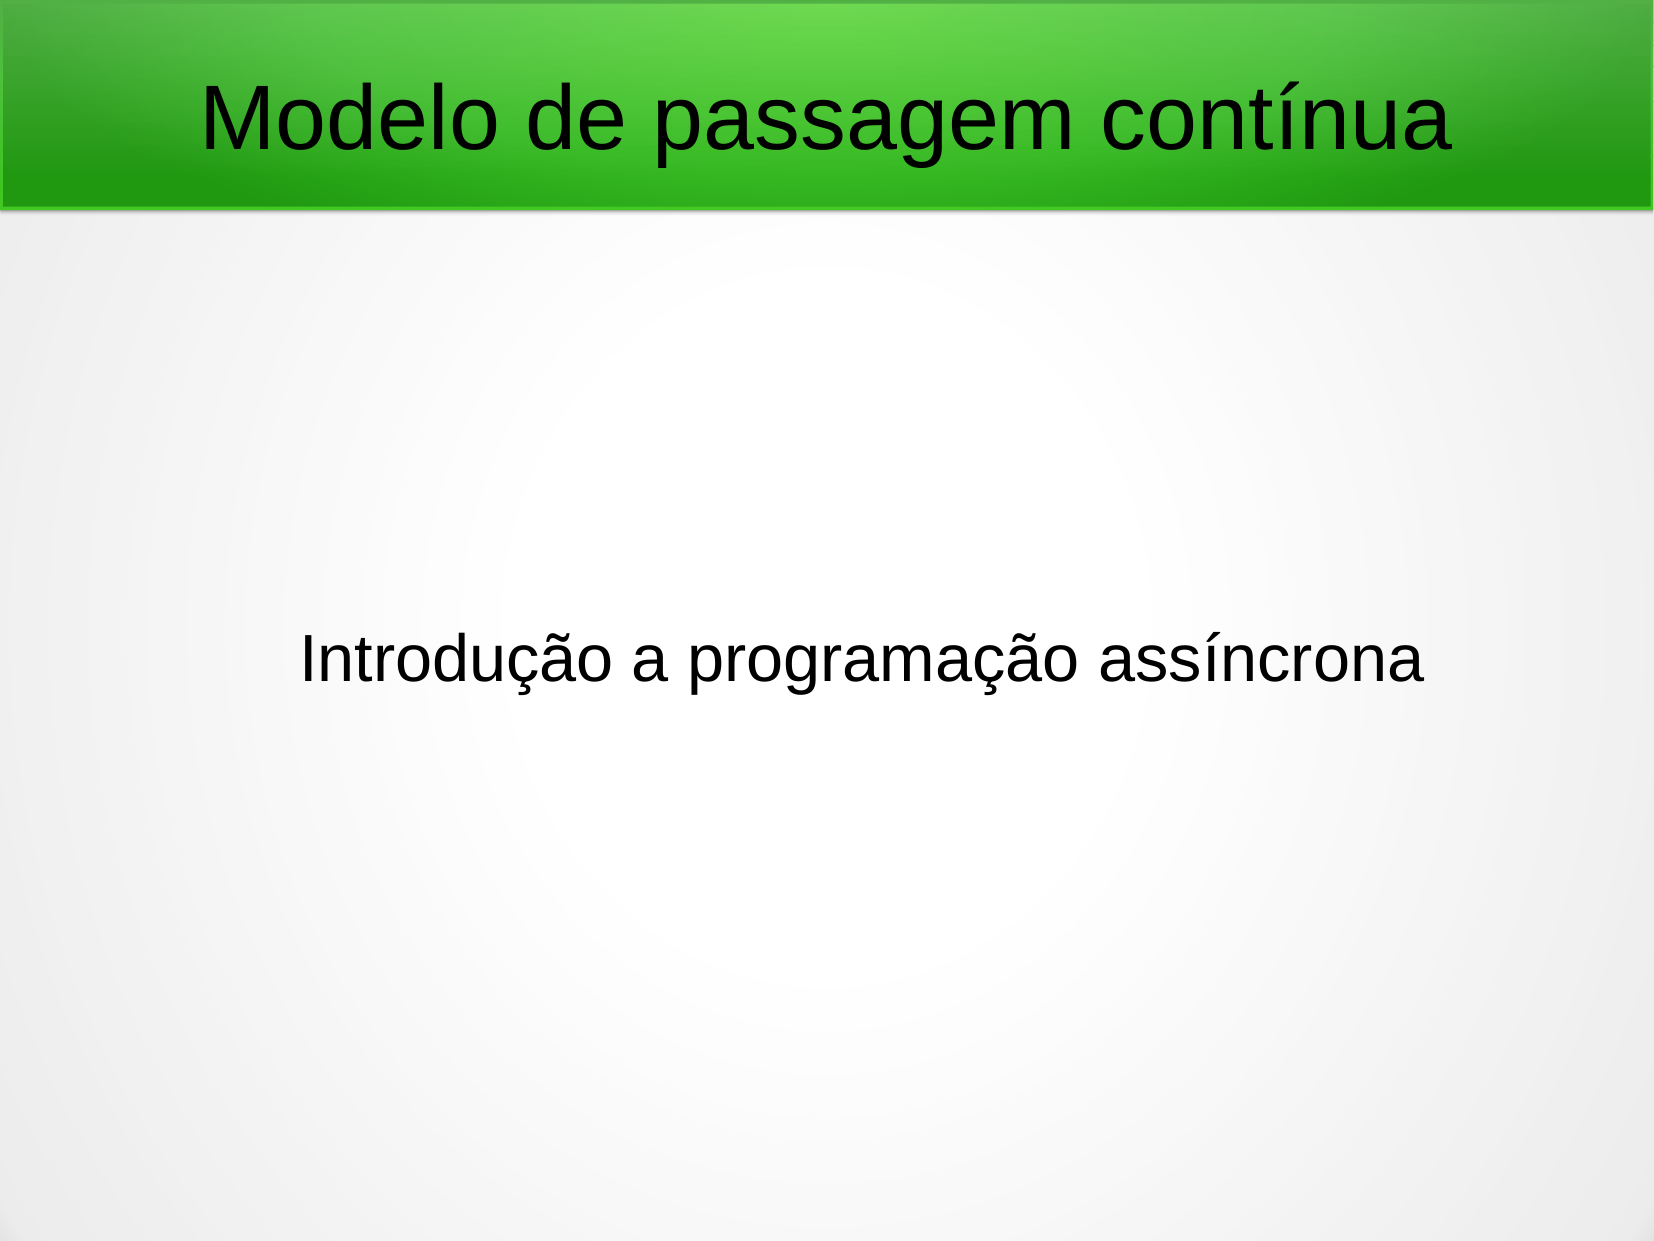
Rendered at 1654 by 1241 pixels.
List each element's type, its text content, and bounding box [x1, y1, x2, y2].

title Modelo de passagem contínua [82, 47, 1571, 189]
list Introdução a programação assíncrona [82, 299, 1571, 1019]
